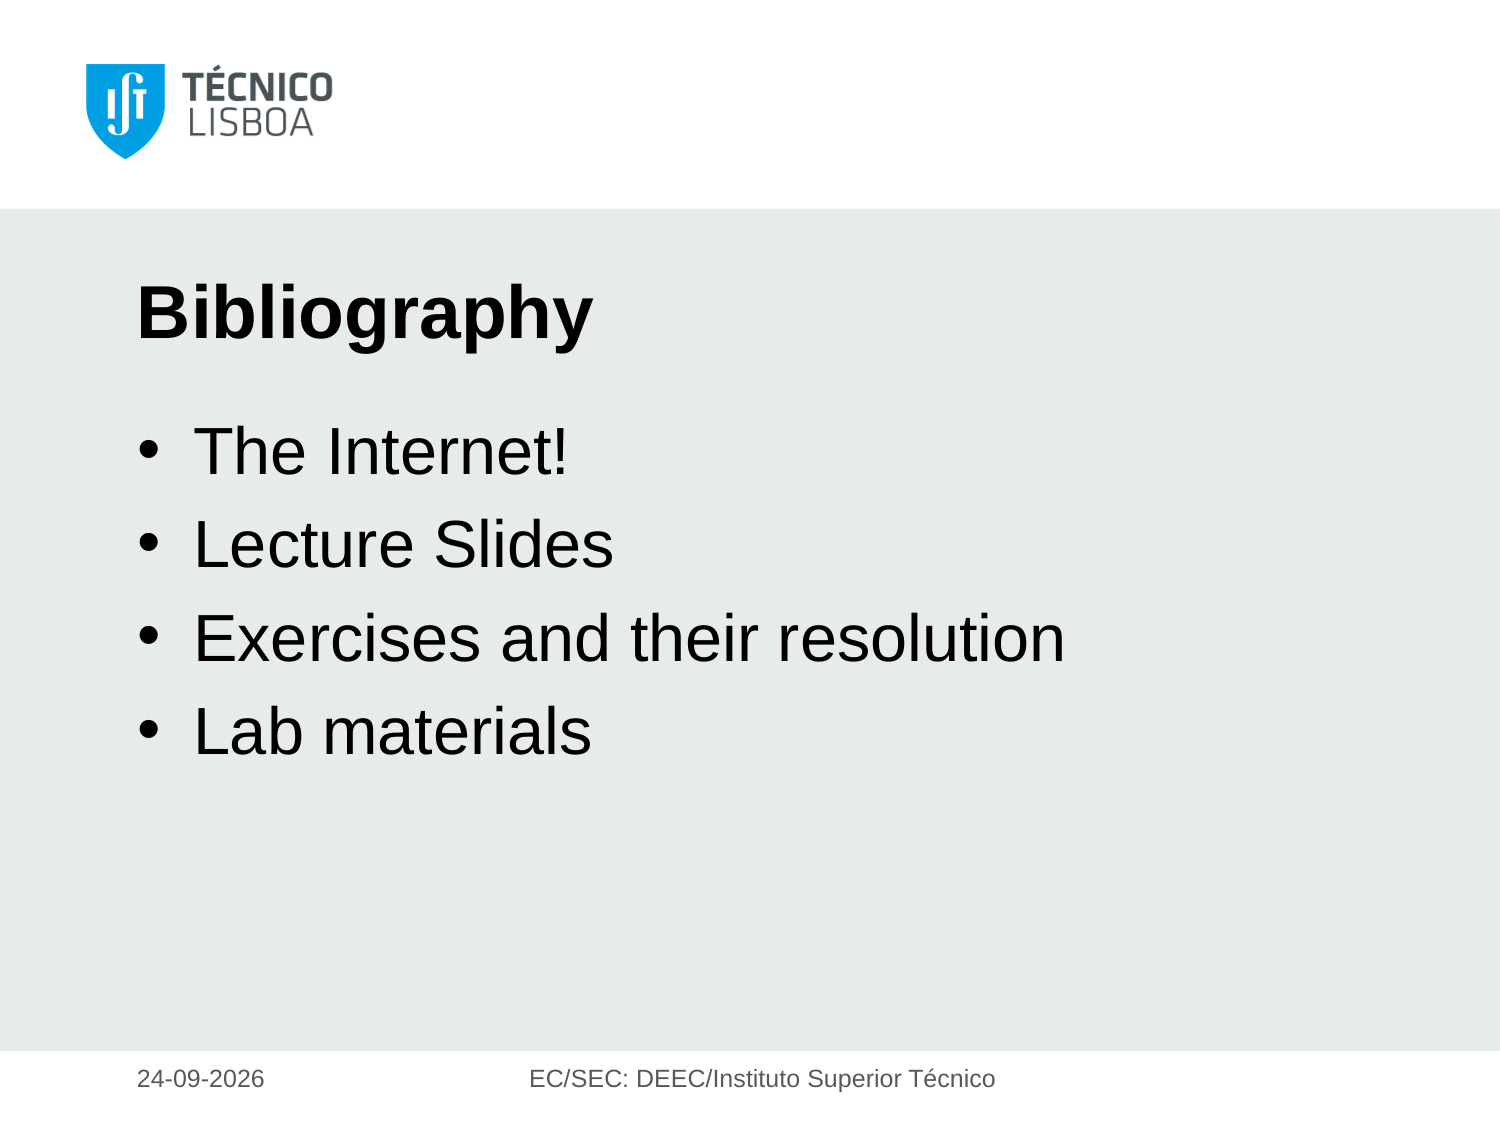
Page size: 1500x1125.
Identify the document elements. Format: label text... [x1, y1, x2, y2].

picture [0, 0, 1500, 1125]
title Bibliography [121, 237, 1378, 381]
footer EC/SEC: DEEC/Instituto Superior Técnico [512, 1052, 1021, 1103]
list The Internet! Lecture Slides Exercises and their resolution Lab materials [121, 400, 1378, 1005]
slide_number 23-09-2019 [121, 1052, 425, 1103]
